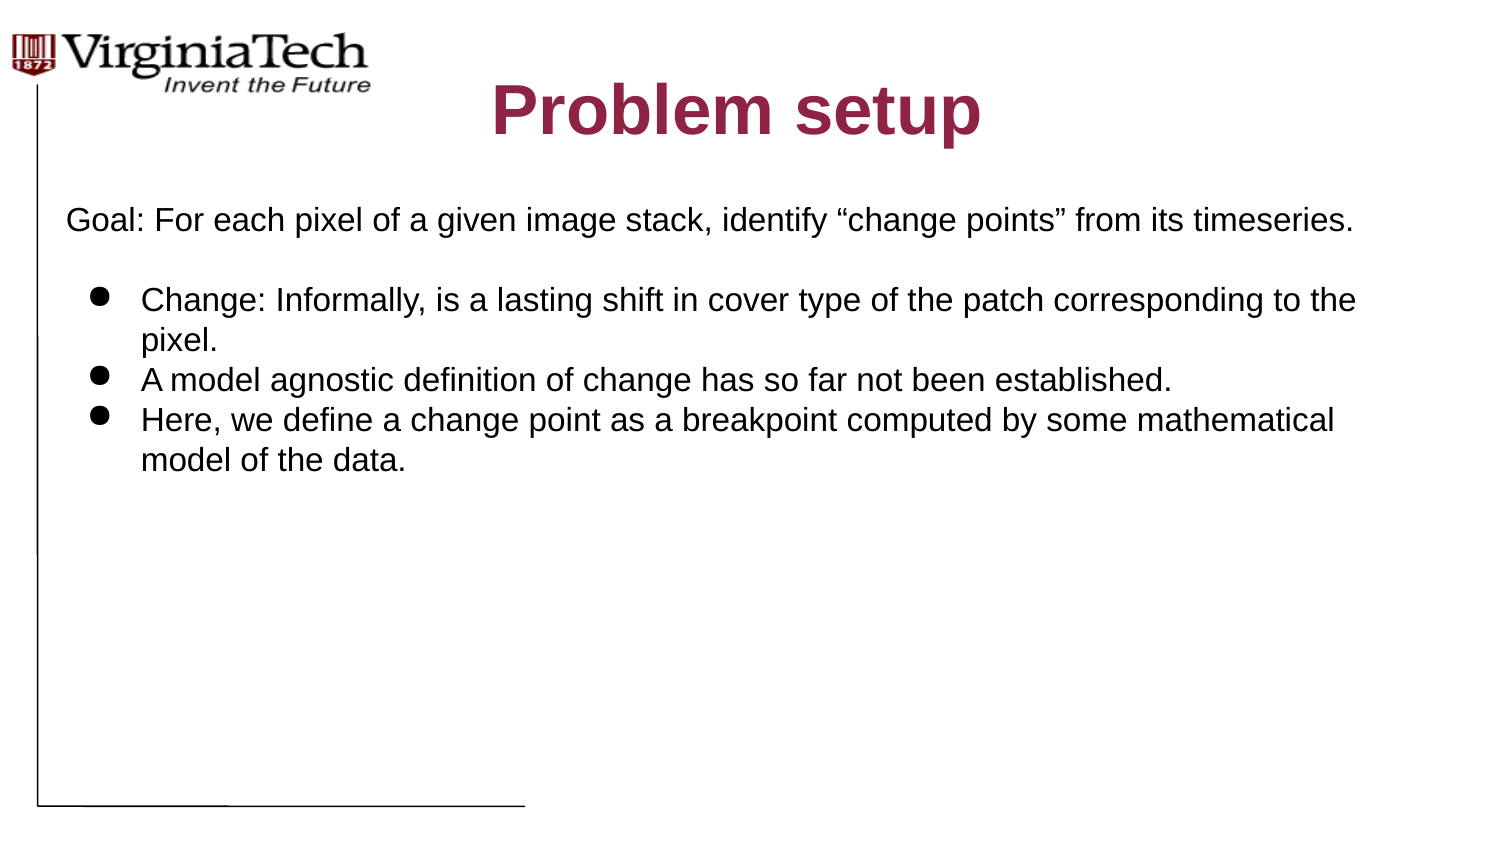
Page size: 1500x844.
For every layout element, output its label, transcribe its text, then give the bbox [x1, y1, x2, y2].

text_box Goal: For each pixel of a given image stack, identify “change points” from its timeseries. Change: Informally, is a lasting shift in cover type of the patch corresponding to the pixel. A model agnostic definition of change has so far not been established. Here, we define a change point as a breakpoint computed by some mathematical model of the data. [50, 143, 1417, 790]
title Problem setup [90, 56, 1385, 134]
picture [12, 32, 372, 94]
